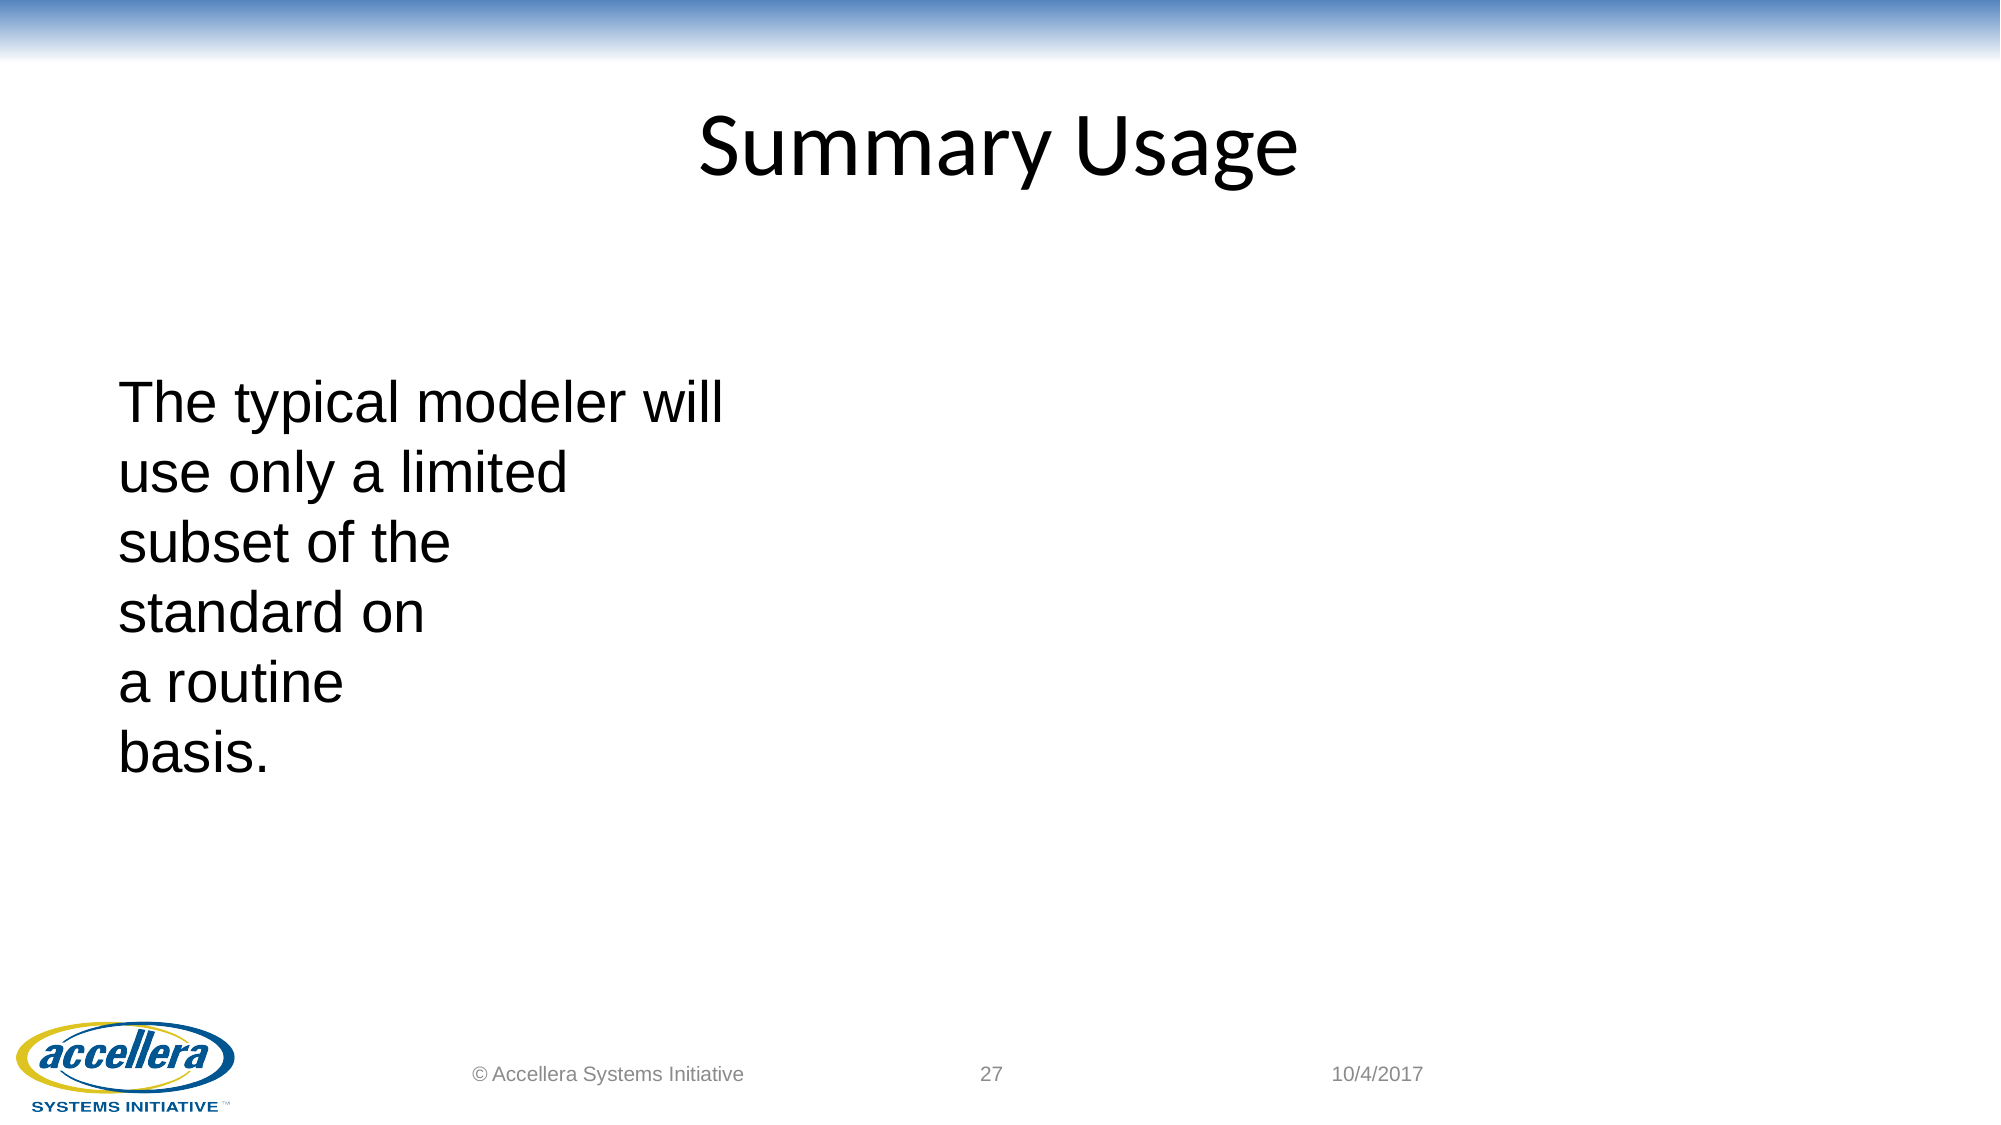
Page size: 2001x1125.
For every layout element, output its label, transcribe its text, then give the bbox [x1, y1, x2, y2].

text_box The typical modeler will use only a limited subset of the standard on a routine basis. [103, 357, 757, 792]
picture [16, 1021, 235, 1112]
slide_number <number> [850, 1042, 1184, 1103]
footer © Accellera Systems Initiative [366, 1042, 850, 1103]
title Summary Usage [99, 45, 1900, 233]
slide_number 10/4/2017 [1316, 1042, 1550, 1103]
